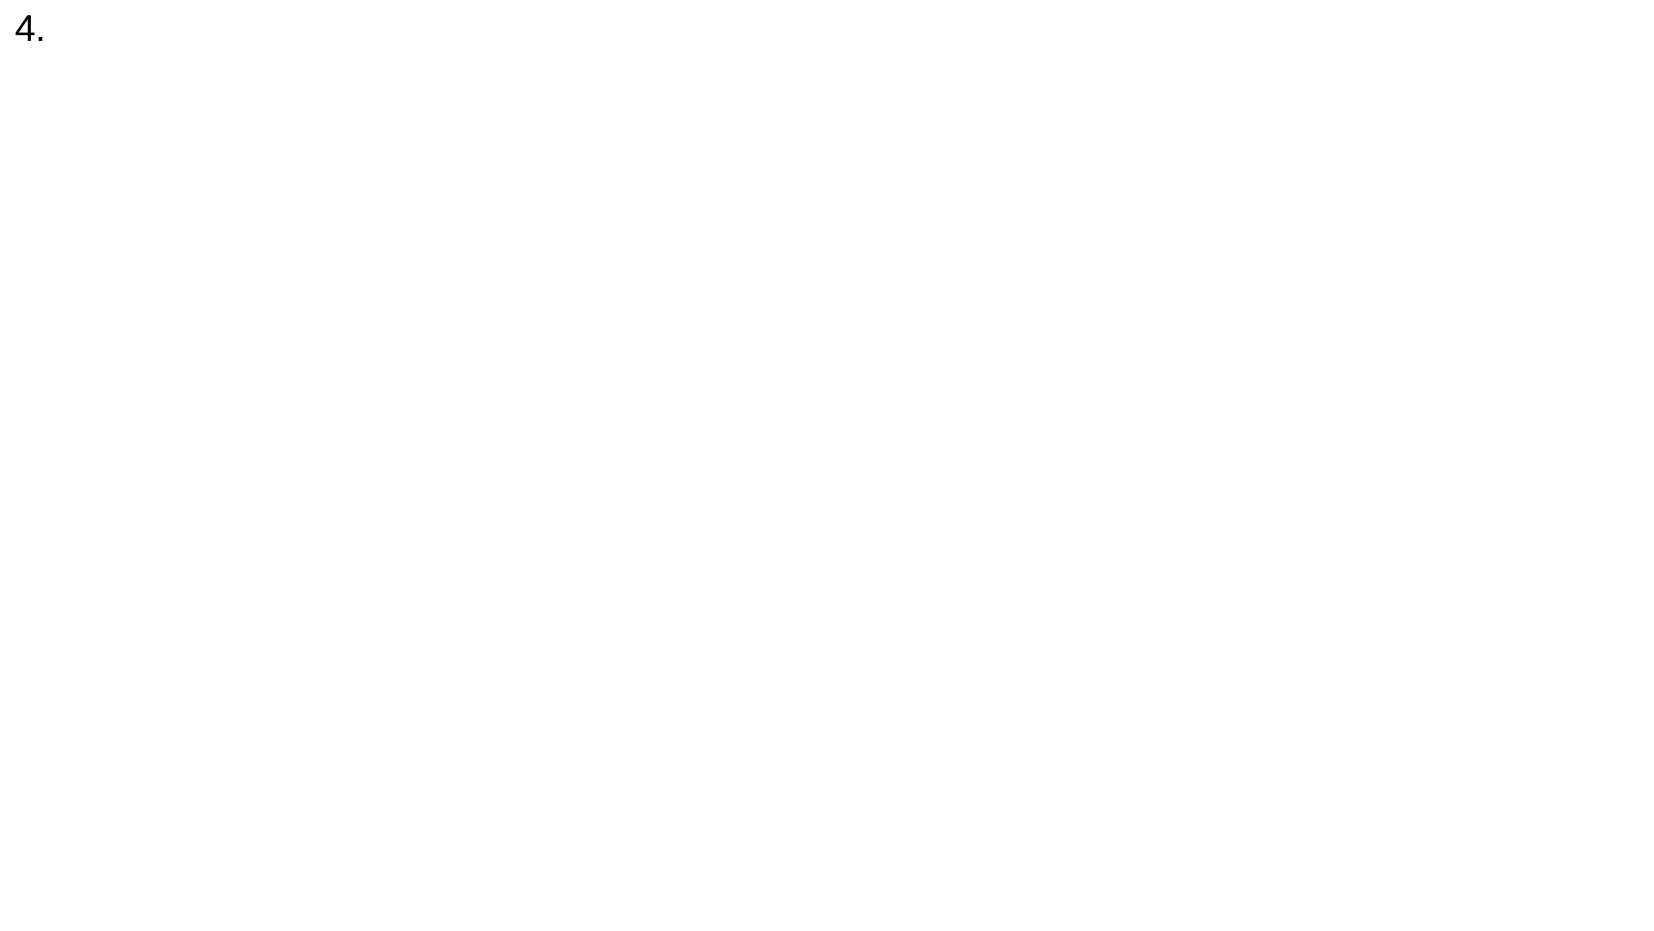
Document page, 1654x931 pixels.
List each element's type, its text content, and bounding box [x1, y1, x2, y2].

text_box 4. [0, 0, 61, 57]
